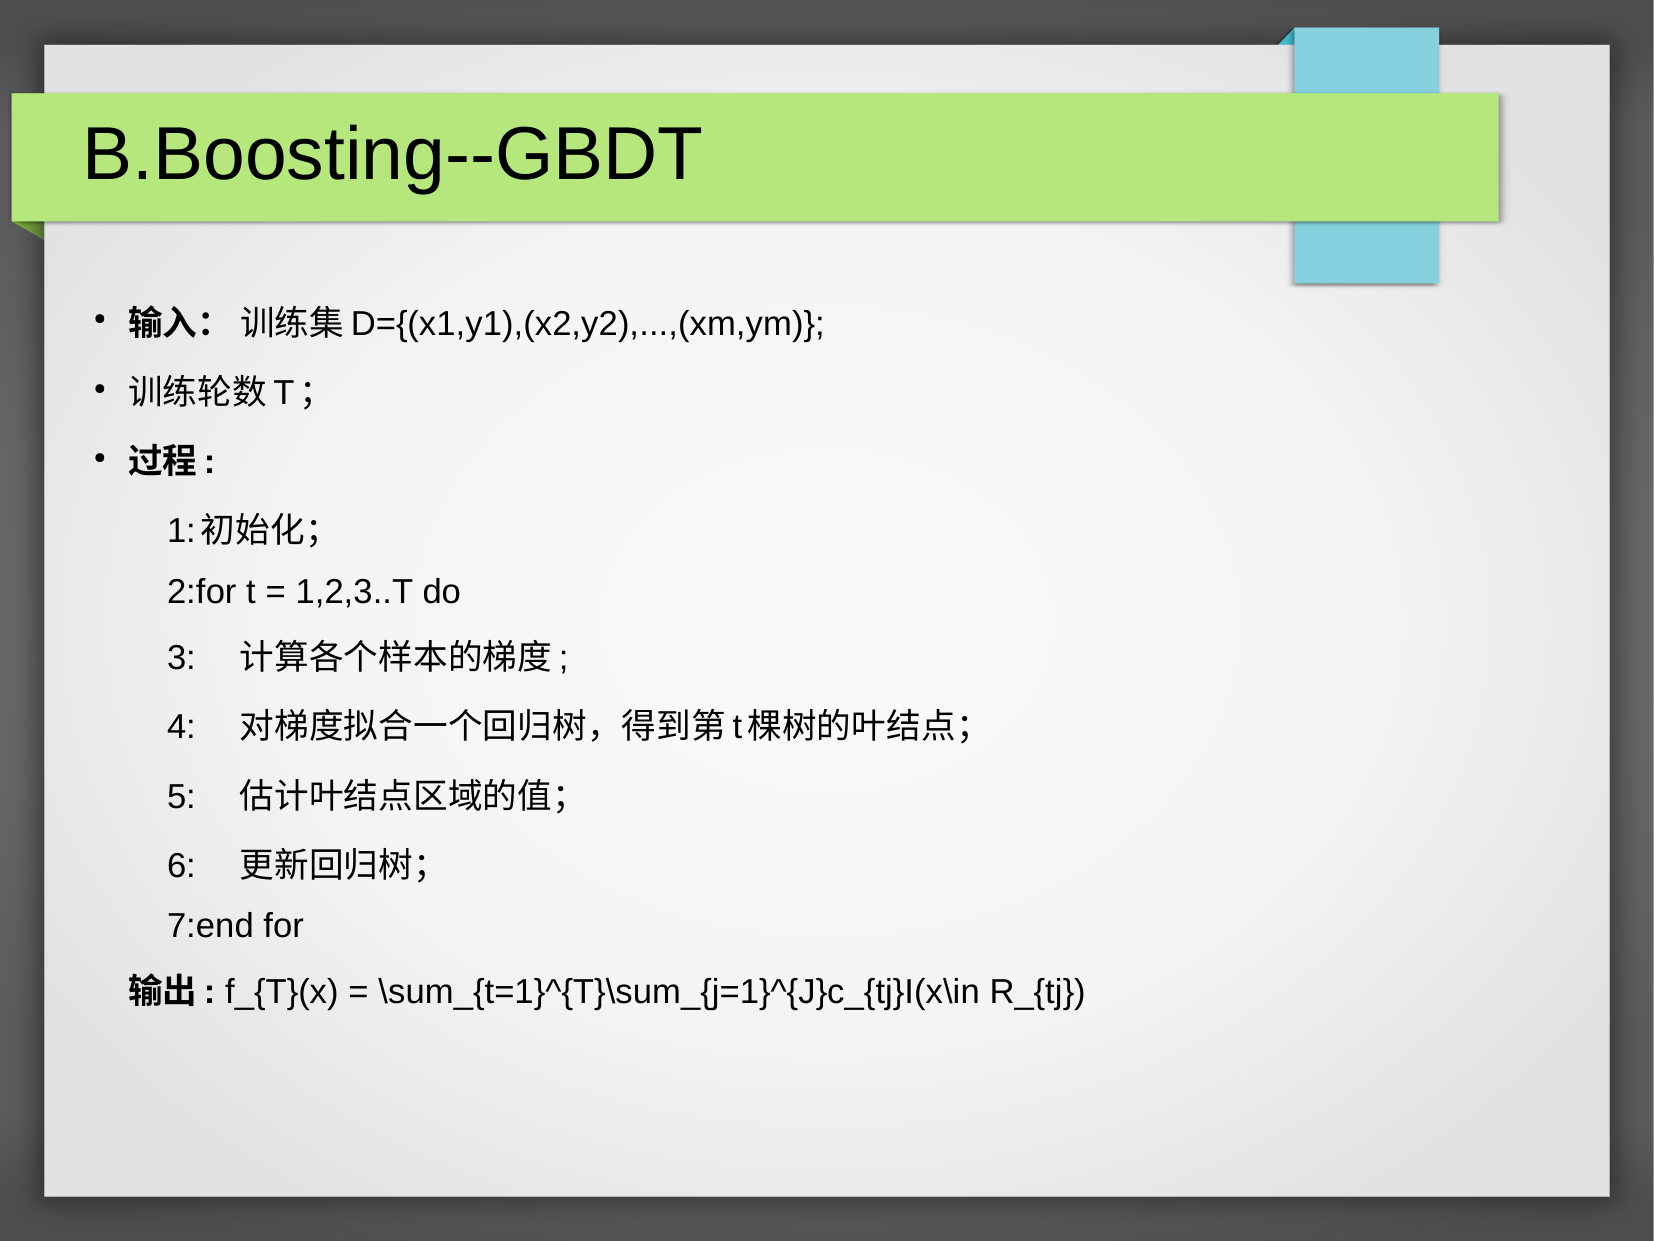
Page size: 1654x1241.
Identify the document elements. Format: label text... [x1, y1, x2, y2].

picture [0, 0, 1654, 1241]
title B.Boosting--GBDT [82, 94, 1264, 213]
list 输入： 训练集D={(x1,y1),(x2,y2),...,(xm,ym)}; 训练轮数T； 过程: 1:初始化； 2:for t = 1,2,3..T do 3: 计算各个样本的梯度; 4: 对梯度拟合一个回归树，得到第t棵树的叶结点； 5: 估计叶结点区域的值； 6: 更新回归树； 7:end for 输出: f_{T}(x) = \sum_{t=1}^{T}\sum_{j=1}^{J}c_{tj}I(x\in R_{tj}) [82, 295, 1571, 1015]
